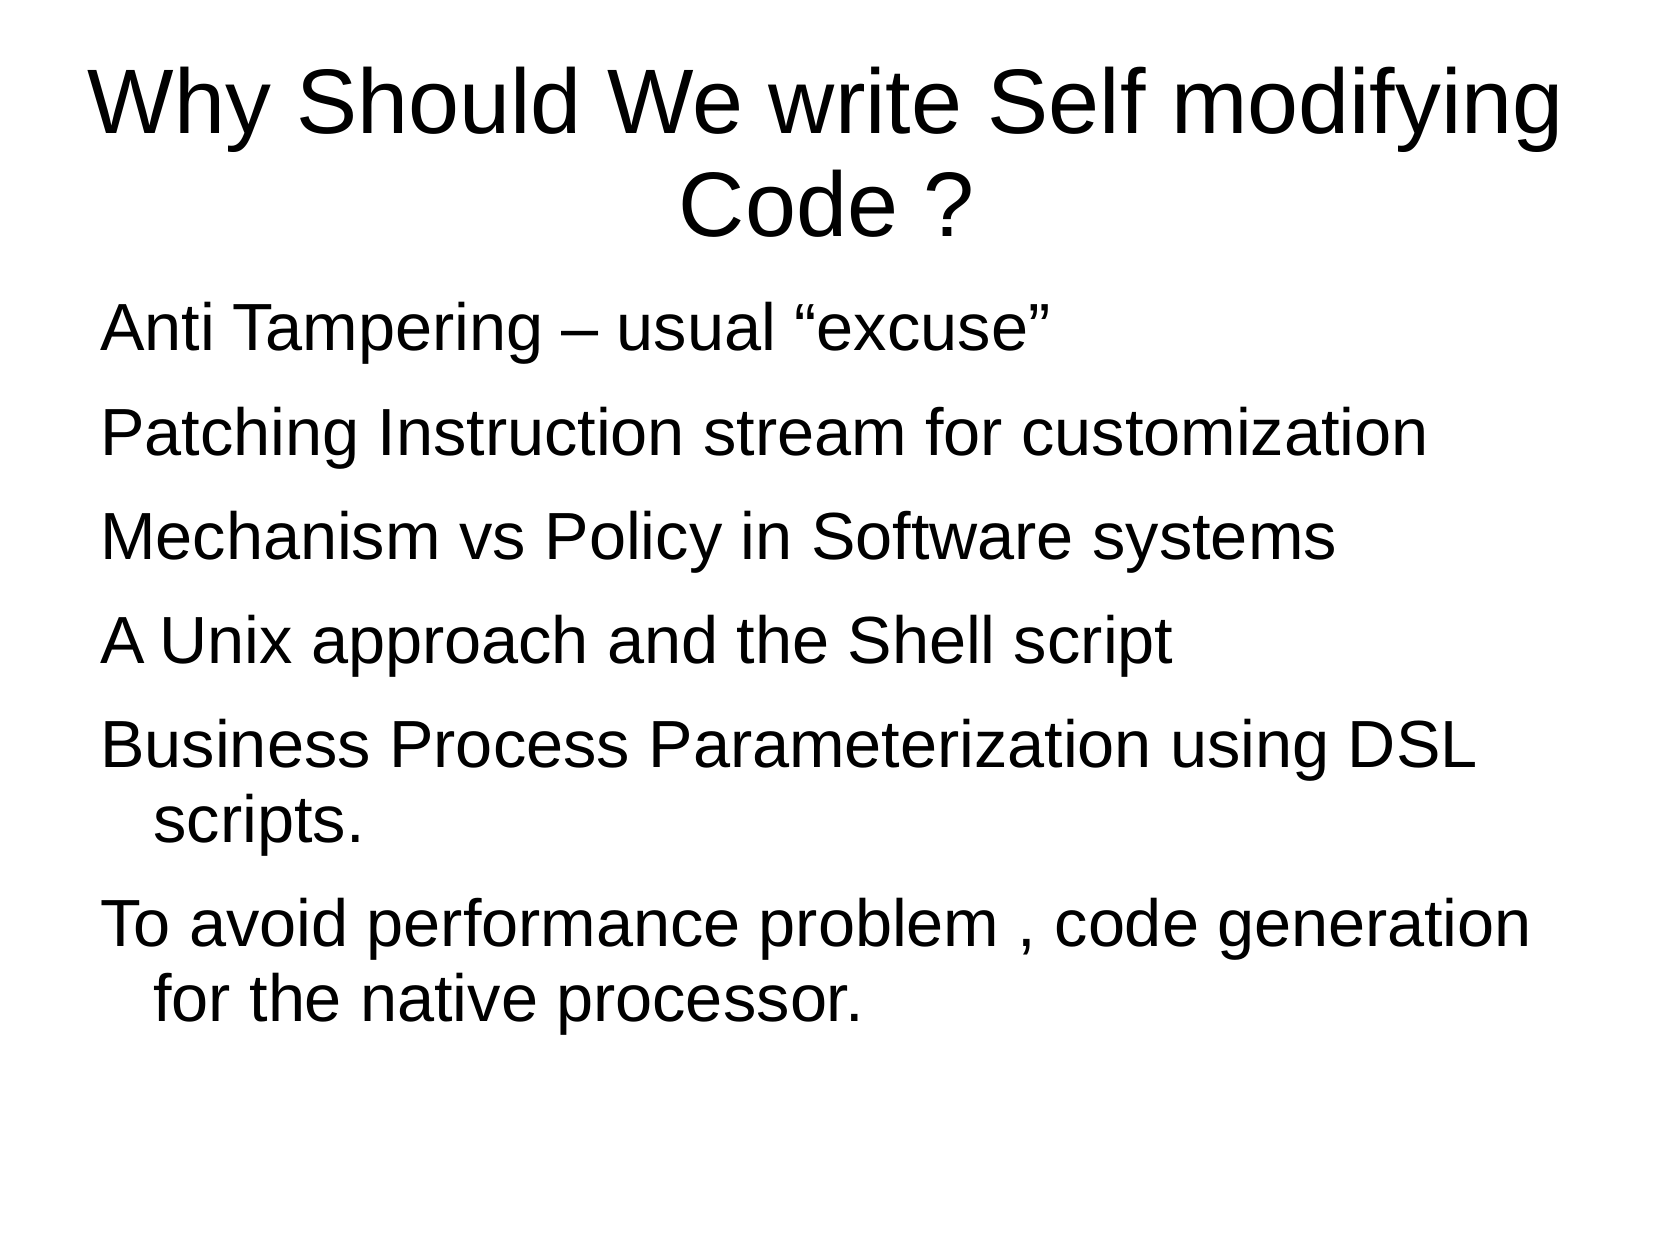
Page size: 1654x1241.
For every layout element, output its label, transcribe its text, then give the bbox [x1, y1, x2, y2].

list Anti Tampering – usual “excuse” Patching Instruction stream for customization Mechanism vs Policy in Software systems A Unix approach and the Shell script Business Process Parameterization using DSL scripts. To avoid performance problem , code generation for the native processor. [82, 290, 1571, 1094]
title Why Should We write Self modifying Code ? [82, 50, 1571, 256]
